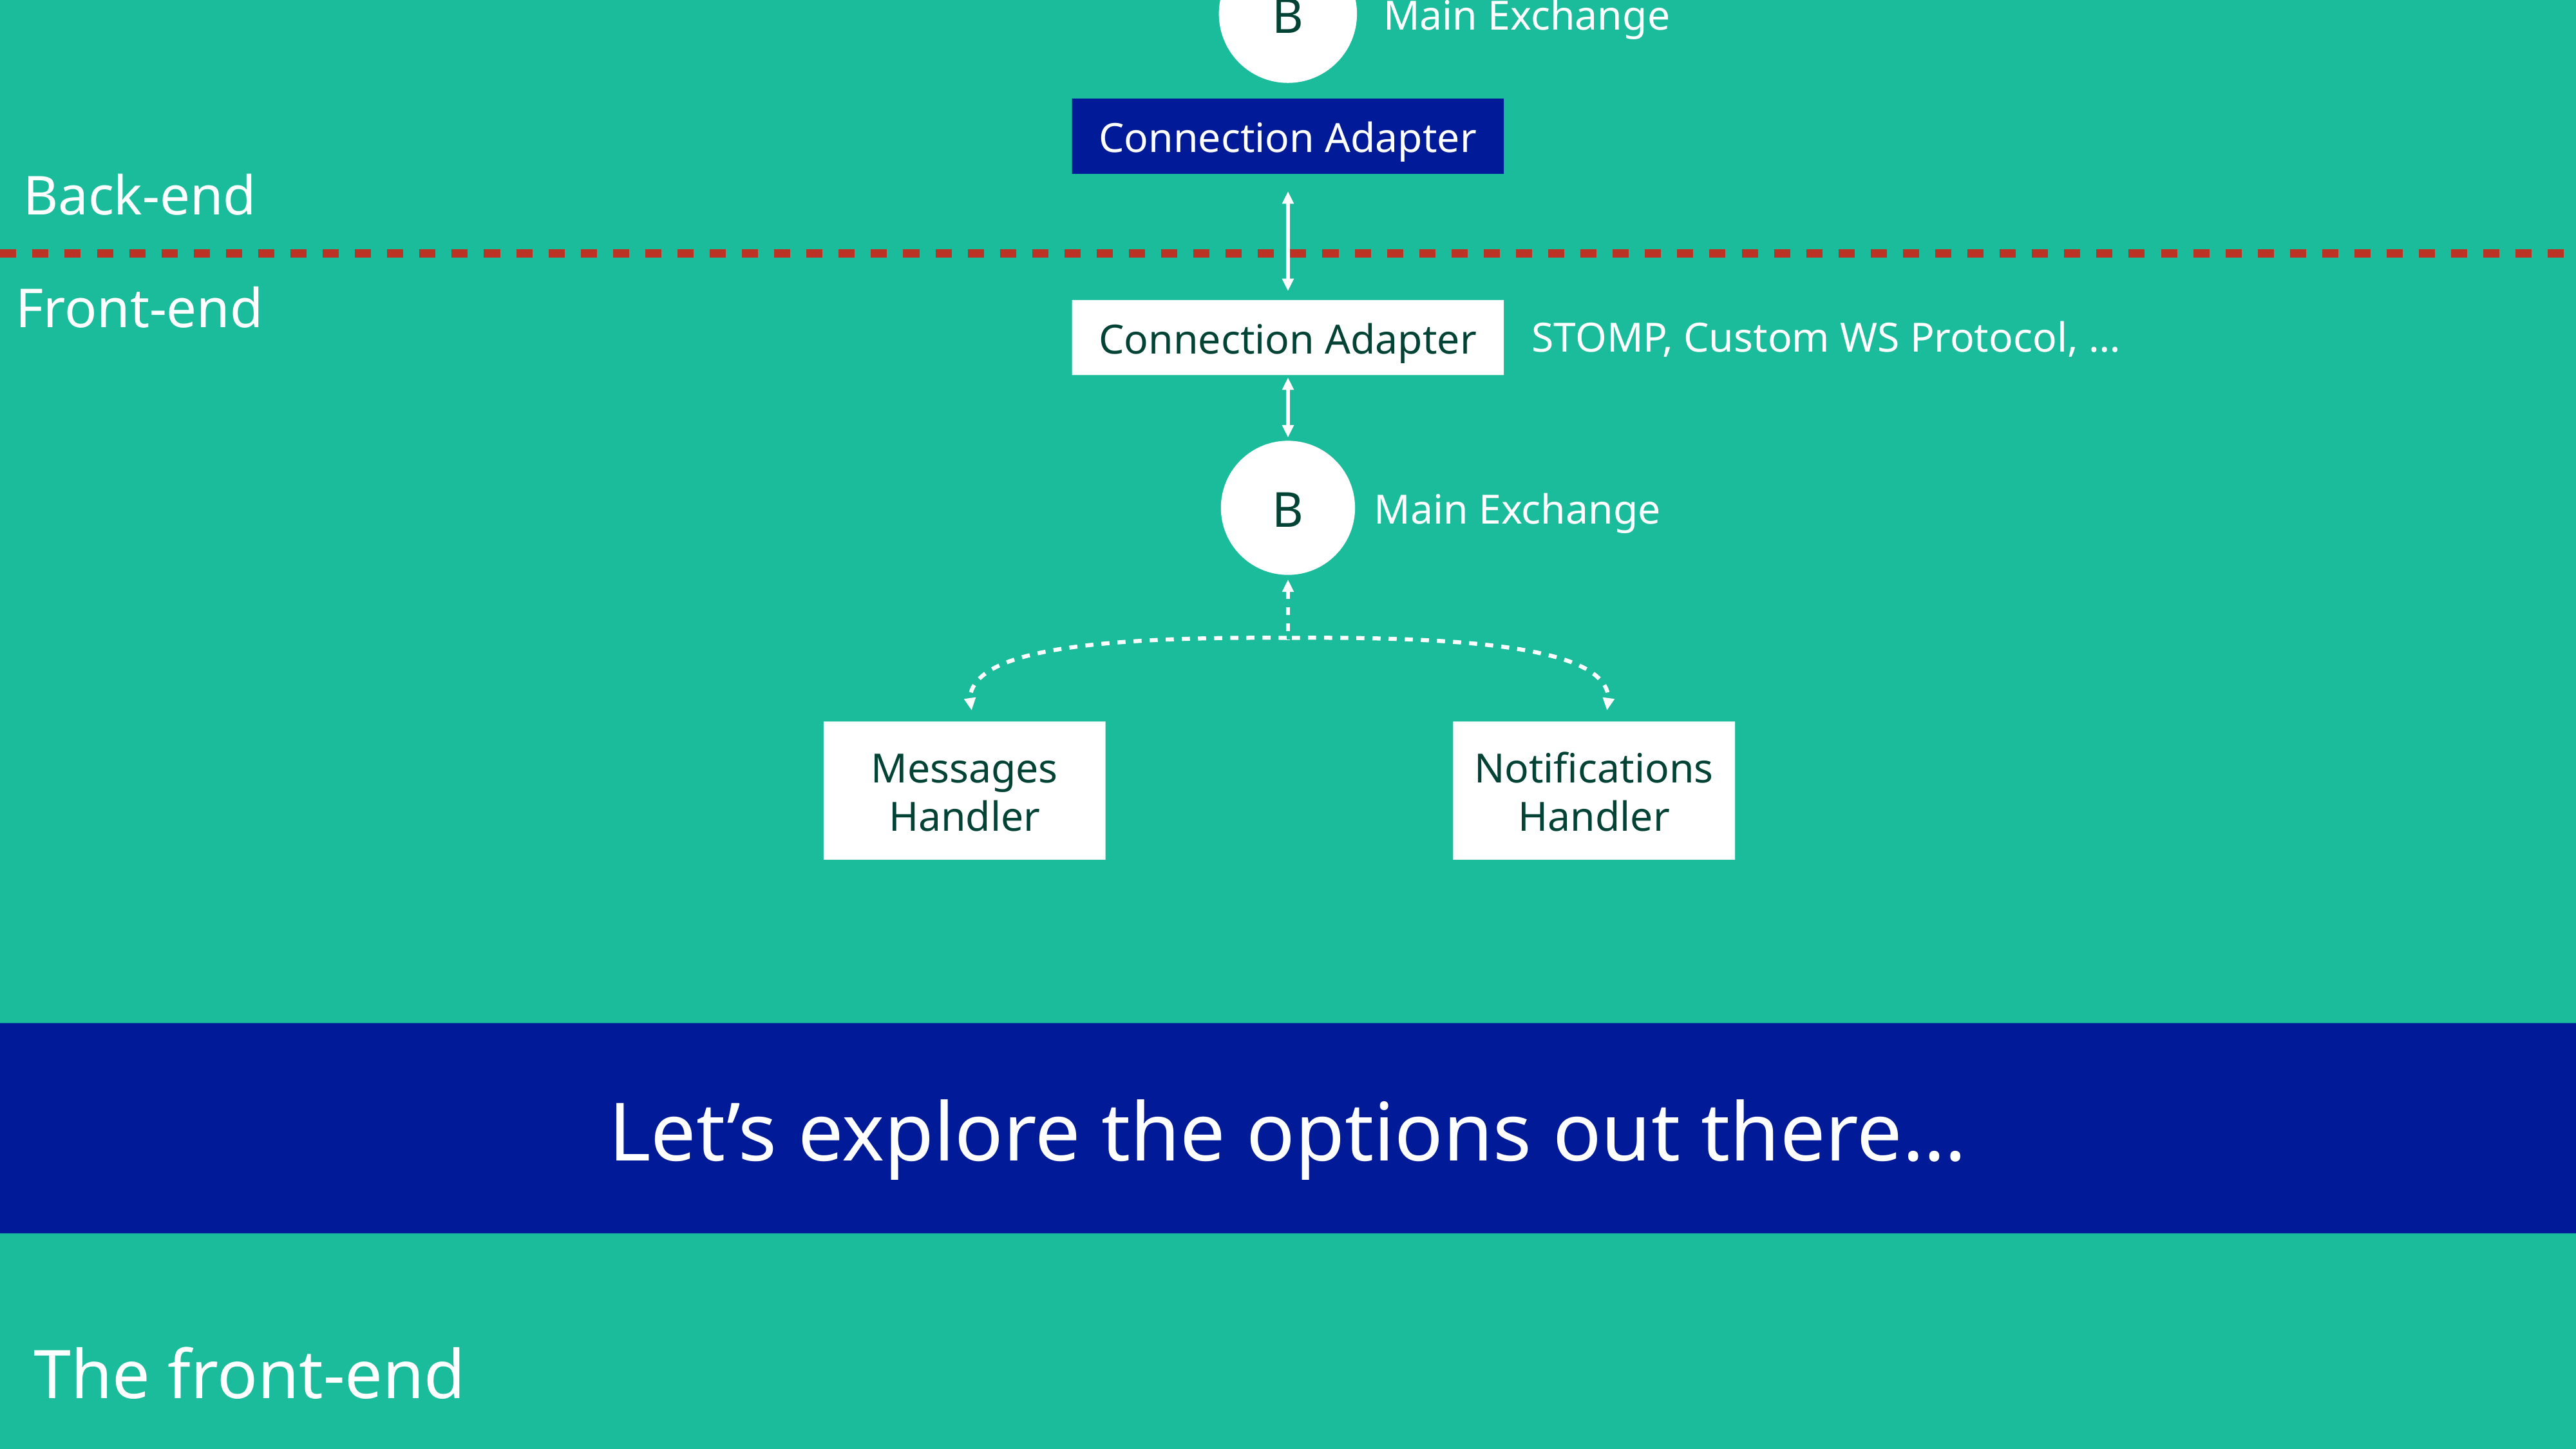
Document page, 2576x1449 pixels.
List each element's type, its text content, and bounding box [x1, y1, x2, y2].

text_box Connection Adapter [1072, 299, 1504, 375]
text_box STOMP, Custom WS Protocol, … [1526, 306, 2126, 366]
text_box B [1218, 0, 1358, 83]
text_box B [1281, 17, 1296, 29]
text_box Main Exchange [1378, 0, 1810, 48]
text_box Messages Handler [823, 721, 1106, 860]
text_box Front-end [10, 268, 269, 344]
text_box Let’s explore the options out there… [603, 1074, 1973, 1182]
text_box Back-end [18, 155, 262, 231]
text_box Connection Adapter [1072, 99, 1504, 174]
text_box B [1220, 440, 1356, 575]
text_box Main Exchange [1368, 478, 1667, 538]
text_box B [1281, 2, 1295, 13]
text_box [0, 1023, 2576, 1234]
text_box Notifications Handler [1453, 721, 1736, 860]
text_box The front-end [28, 1325, 471, 1417]
